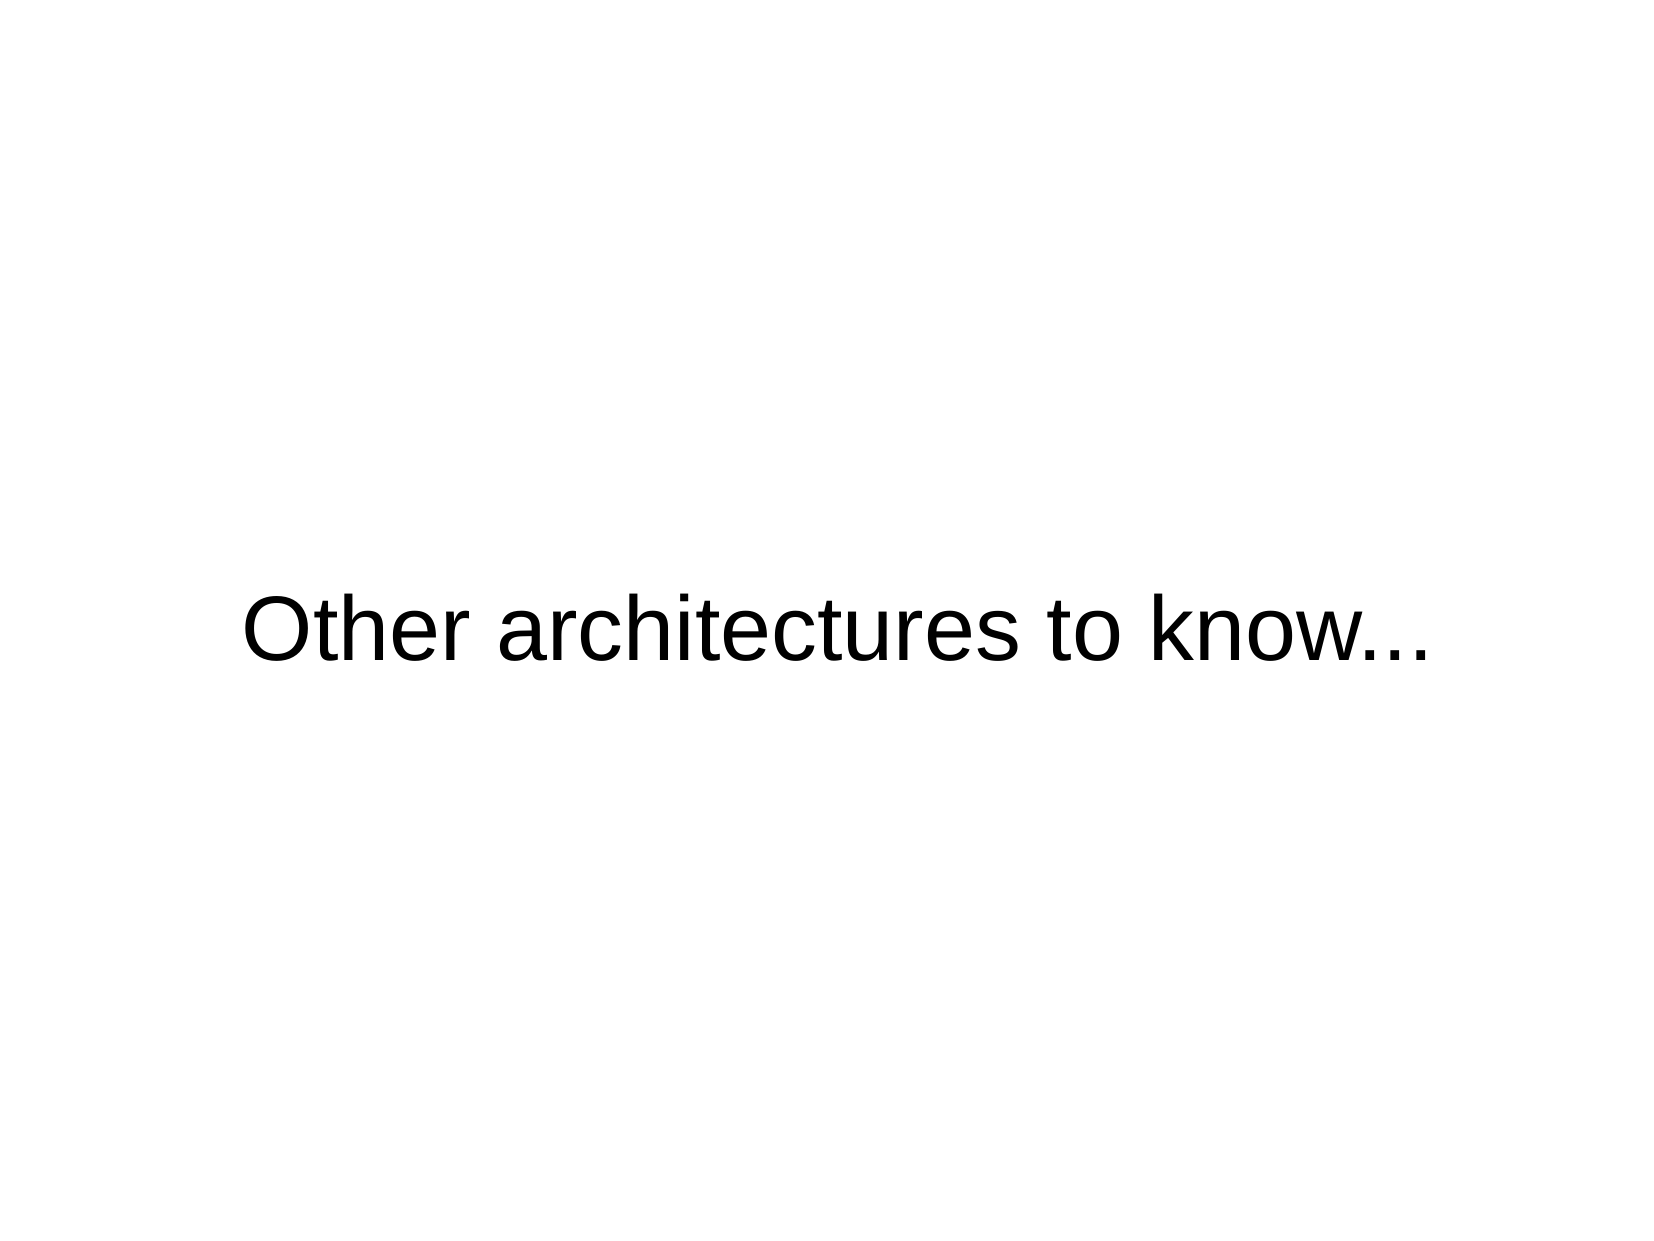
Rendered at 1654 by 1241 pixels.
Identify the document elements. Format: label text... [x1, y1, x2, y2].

title Other architectures to know... [94, 525, 1583, 733]
